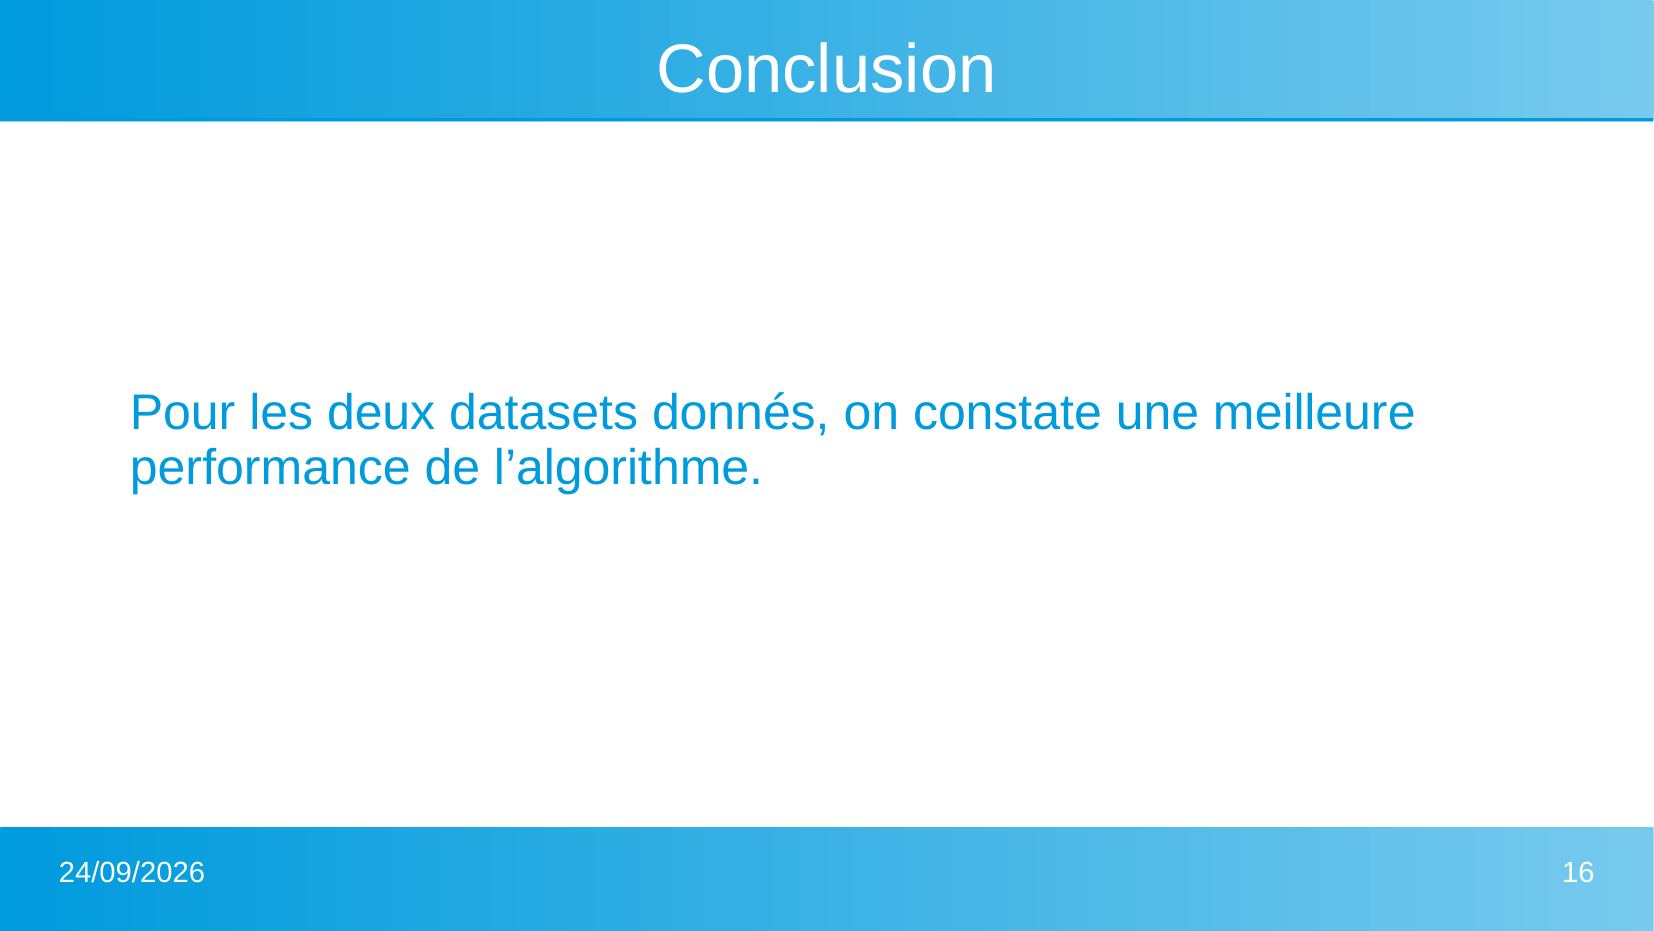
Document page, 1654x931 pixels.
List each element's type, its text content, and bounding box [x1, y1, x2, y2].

title Conclusion [59, 29, 1595, 108]
list Pour les deux datasets donnés, on constate une meilleure performance de l’algorithme. [59, 383, 1595, 768]
